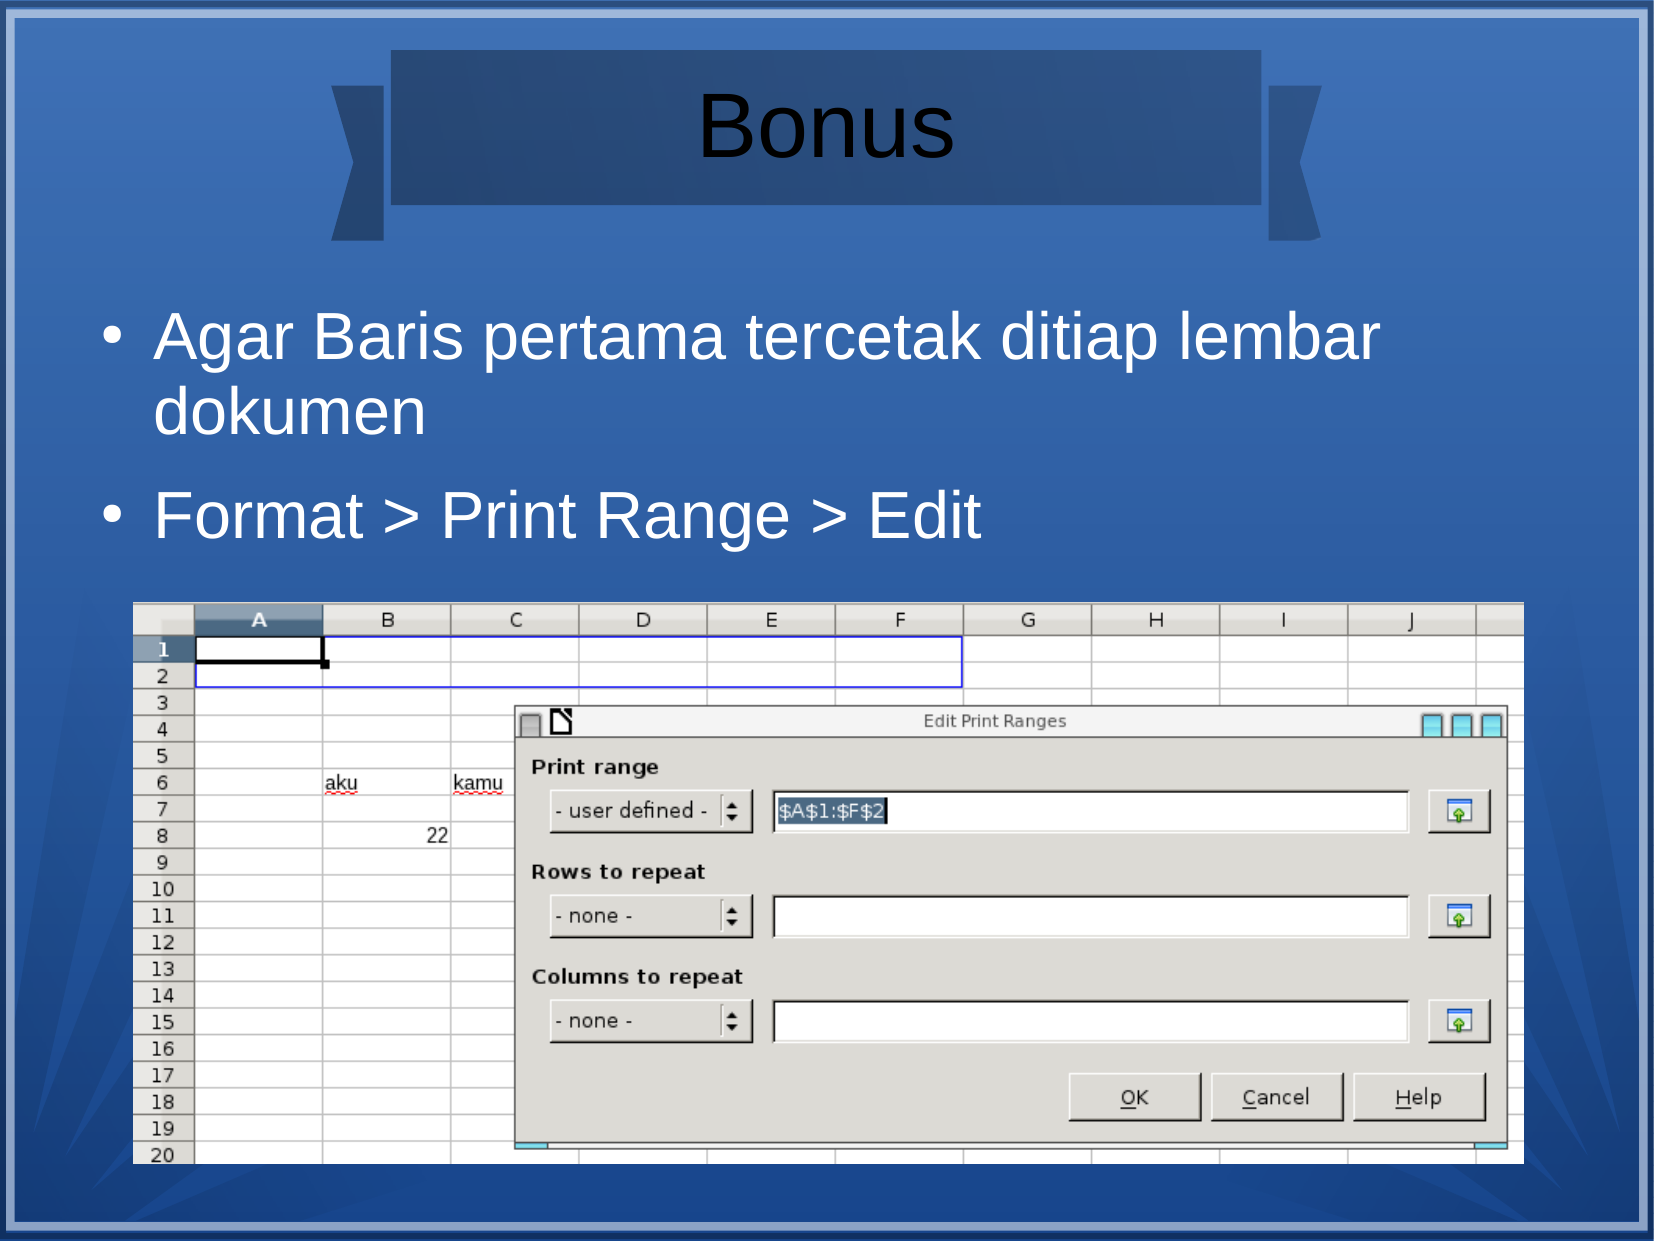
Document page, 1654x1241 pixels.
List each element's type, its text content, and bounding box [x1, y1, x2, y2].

picture [133, 602, 1524, 1164]
list Agar Baris pertama tercetak ditiap lembar dokumen Format > Print Range > Edit [82, 299, 1571, 1241]
title Bonus [389, 47, 1264, 205]
